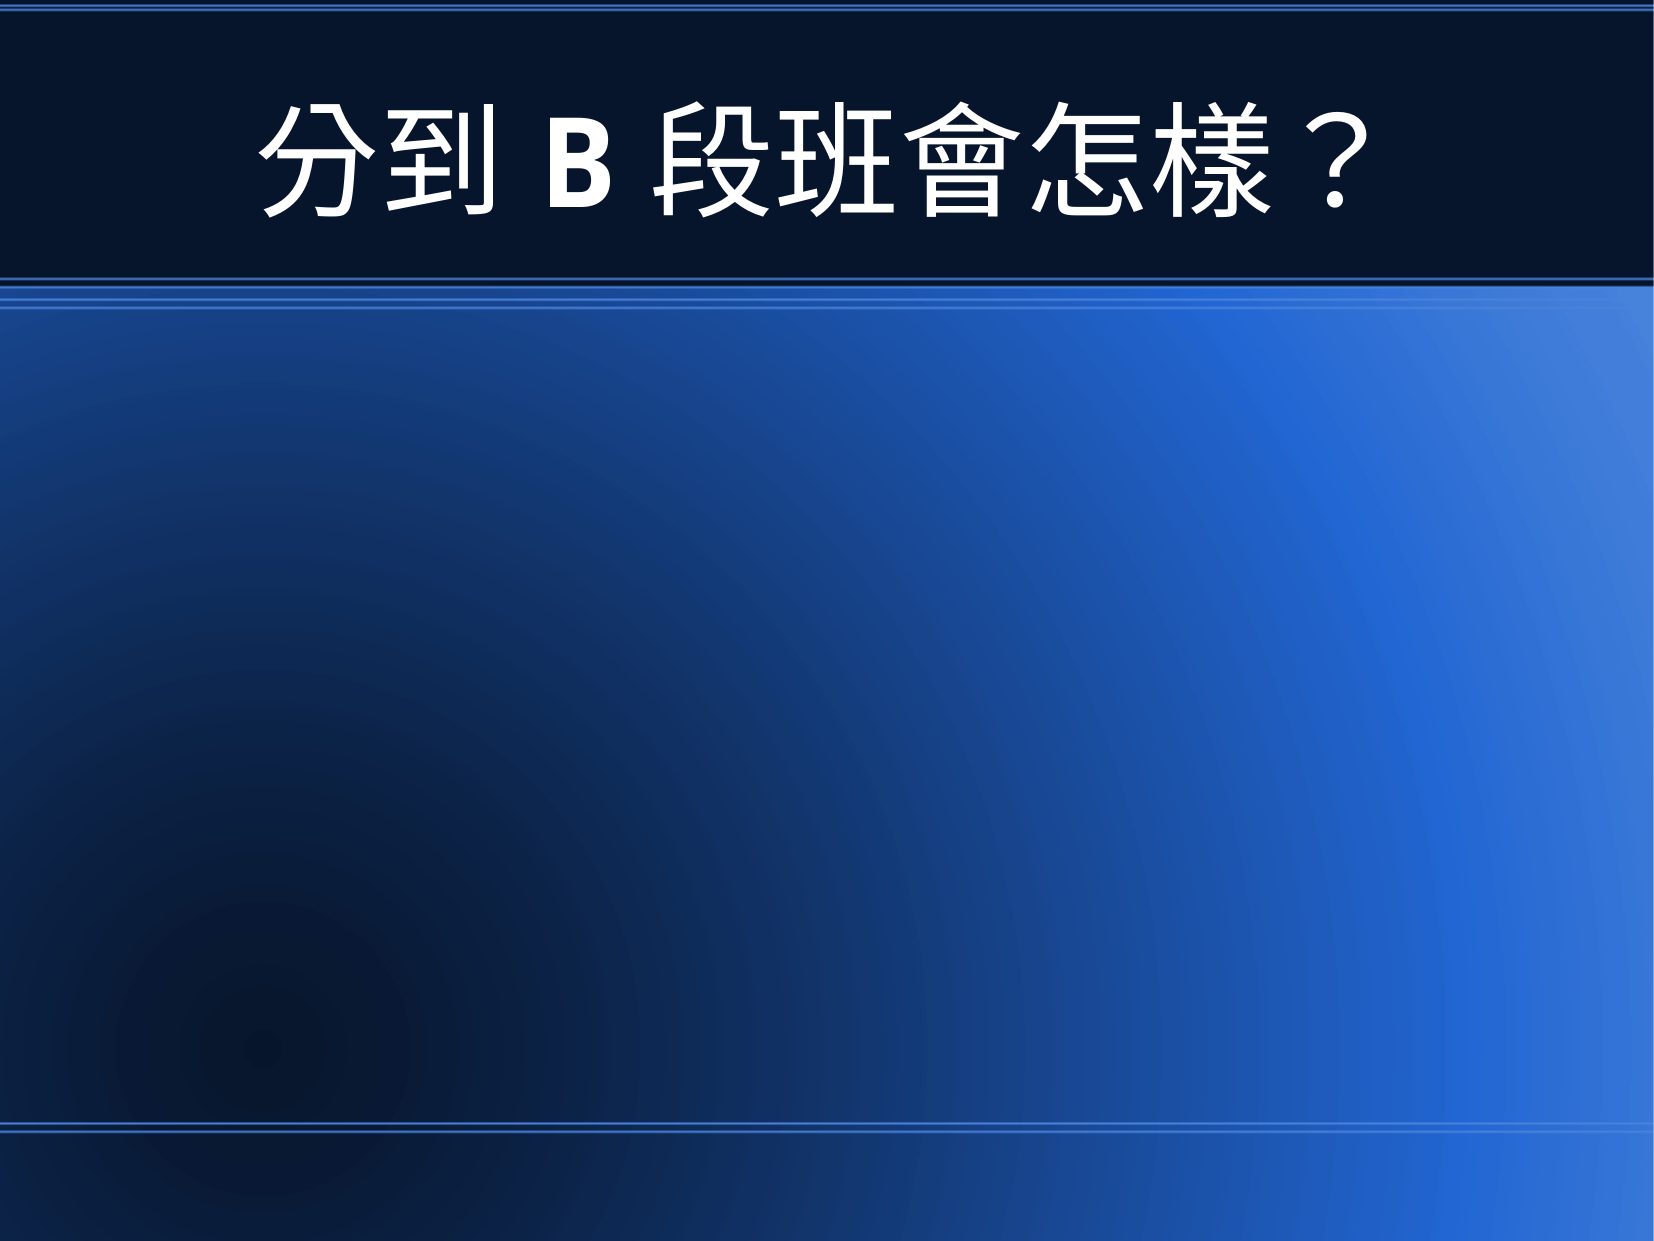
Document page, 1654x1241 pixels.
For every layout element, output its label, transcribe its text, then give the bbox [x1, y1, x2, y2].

picture [0, 0, 1654, 1241]
title 分到B段班會怎樣？ [82, 49, 1571, 257]
